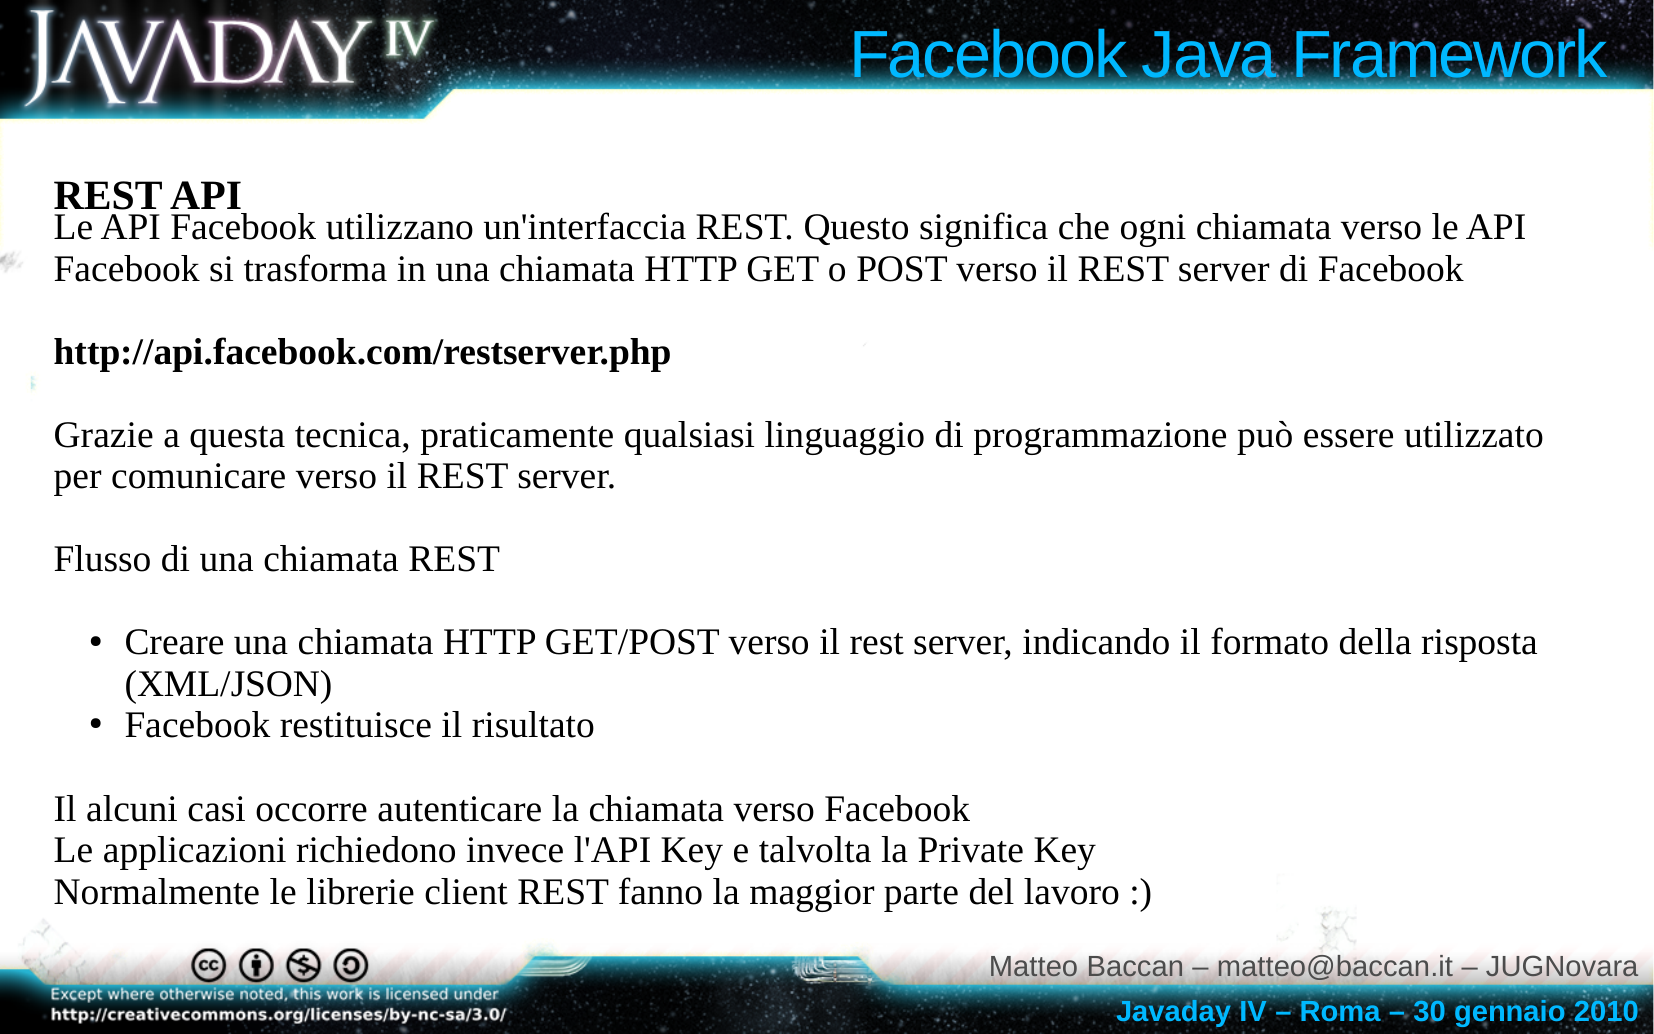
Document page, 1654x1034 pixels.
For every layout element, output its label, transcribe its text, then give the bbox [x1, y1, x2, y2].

text_box REST API [39, 141, 1267, 204]
title Facebook Java Framework [132, 5, 1609, 103]
text_box Le API Facebook utilizzano un'interfaccia REST. Questo significa che ogni chiamata verso le API Facebook si trasforma in una chiamata HTTP GET o POST verso il REST server di Facebook http://api.facebook.com/restserver.php Grazie a questa tecnica, praticamente qualsiasi linguaggio di programmazione può essere utilizzato per comunicare verso il REST server. Flusso di una chiamata REST Creare una chiamata HTTP GET/POST verso il rest server, indicando il formato della risposta (XML/JSON) Facebook restituisce il risultato Il alcuni casi occorre autenticare la chiamata verso Facebook Le applicazioni richiedono invece l'API Key e talvolta la Private Key Normalmente le librerie client REST fanno la maggior parte del lavoro :) [38, 198, 1609, 937]
picture [0, 0, 1654, 1034]
